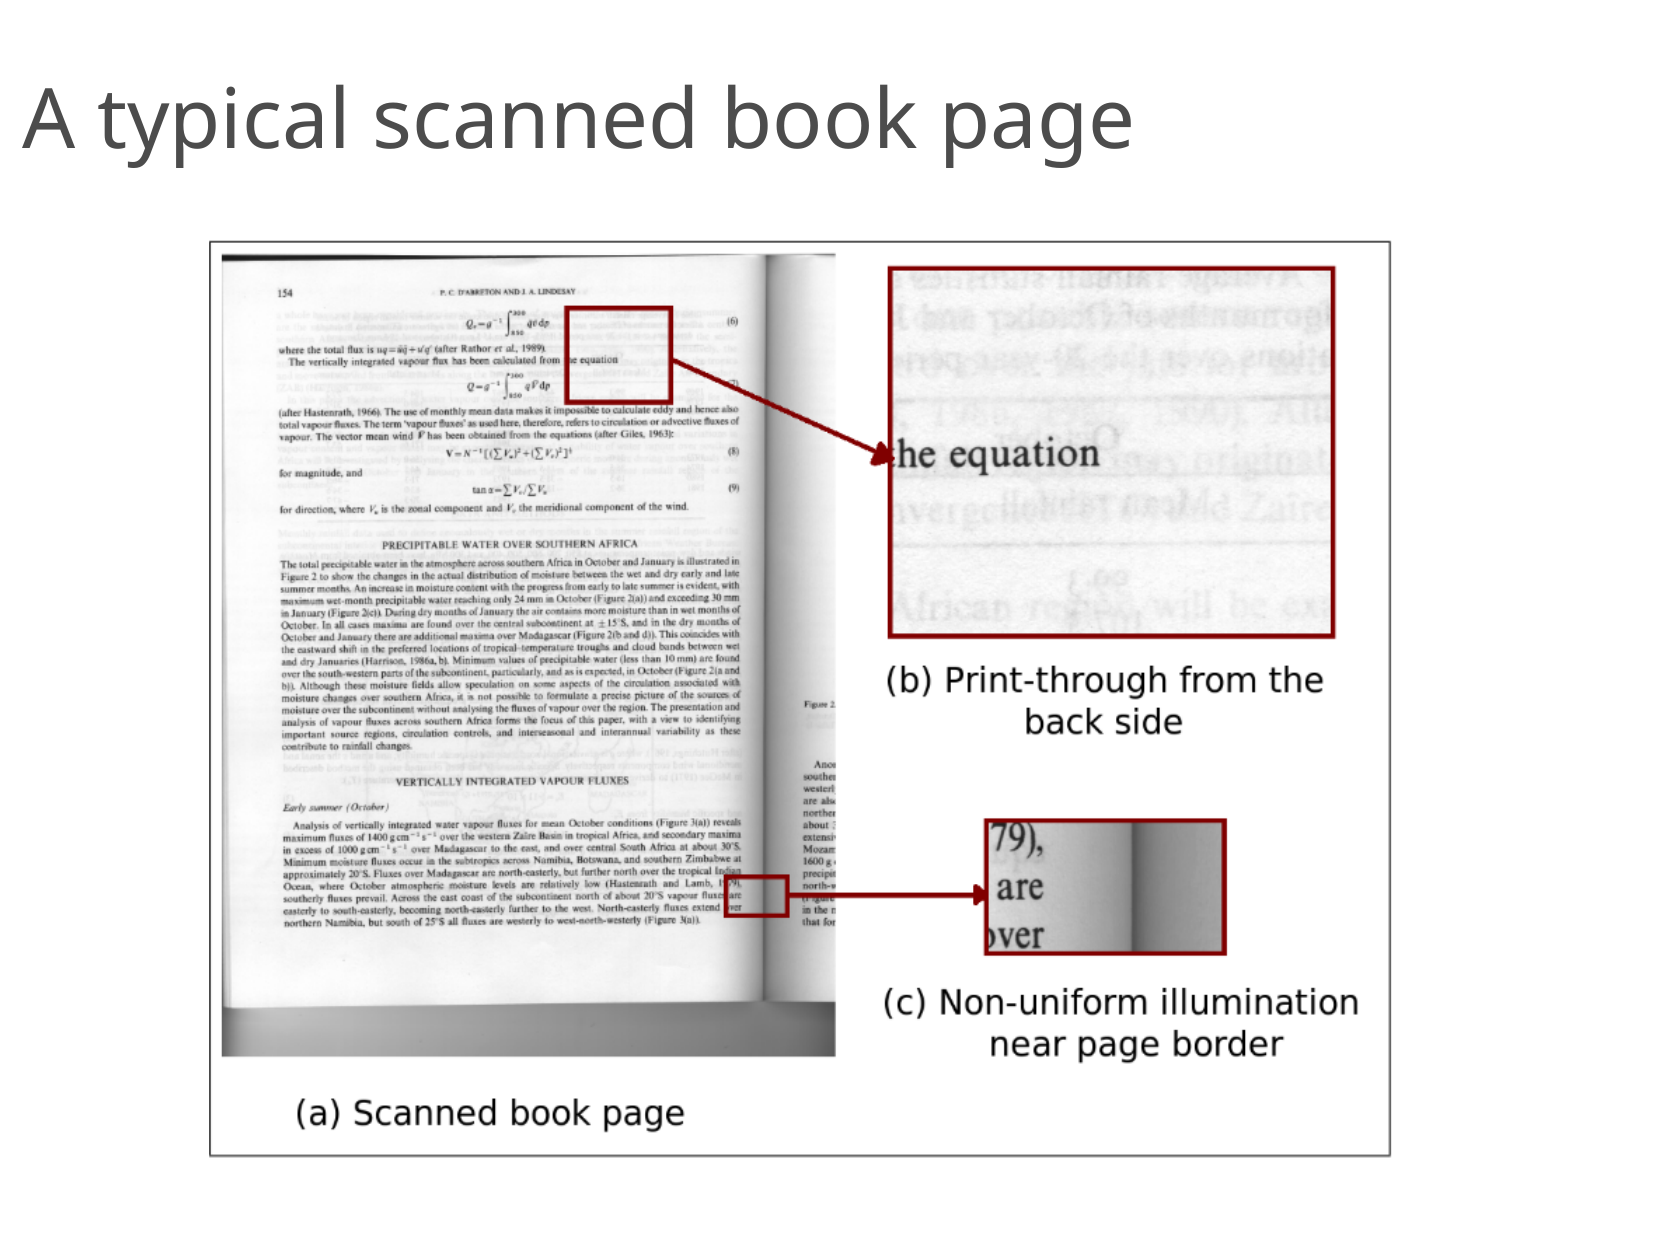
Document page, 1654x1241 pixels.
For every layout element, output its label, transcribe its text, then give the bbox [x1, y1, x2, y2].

picture [208, 240, 1394, 1159]
title A typical scanned book page [22, 26, 1654, 205]
